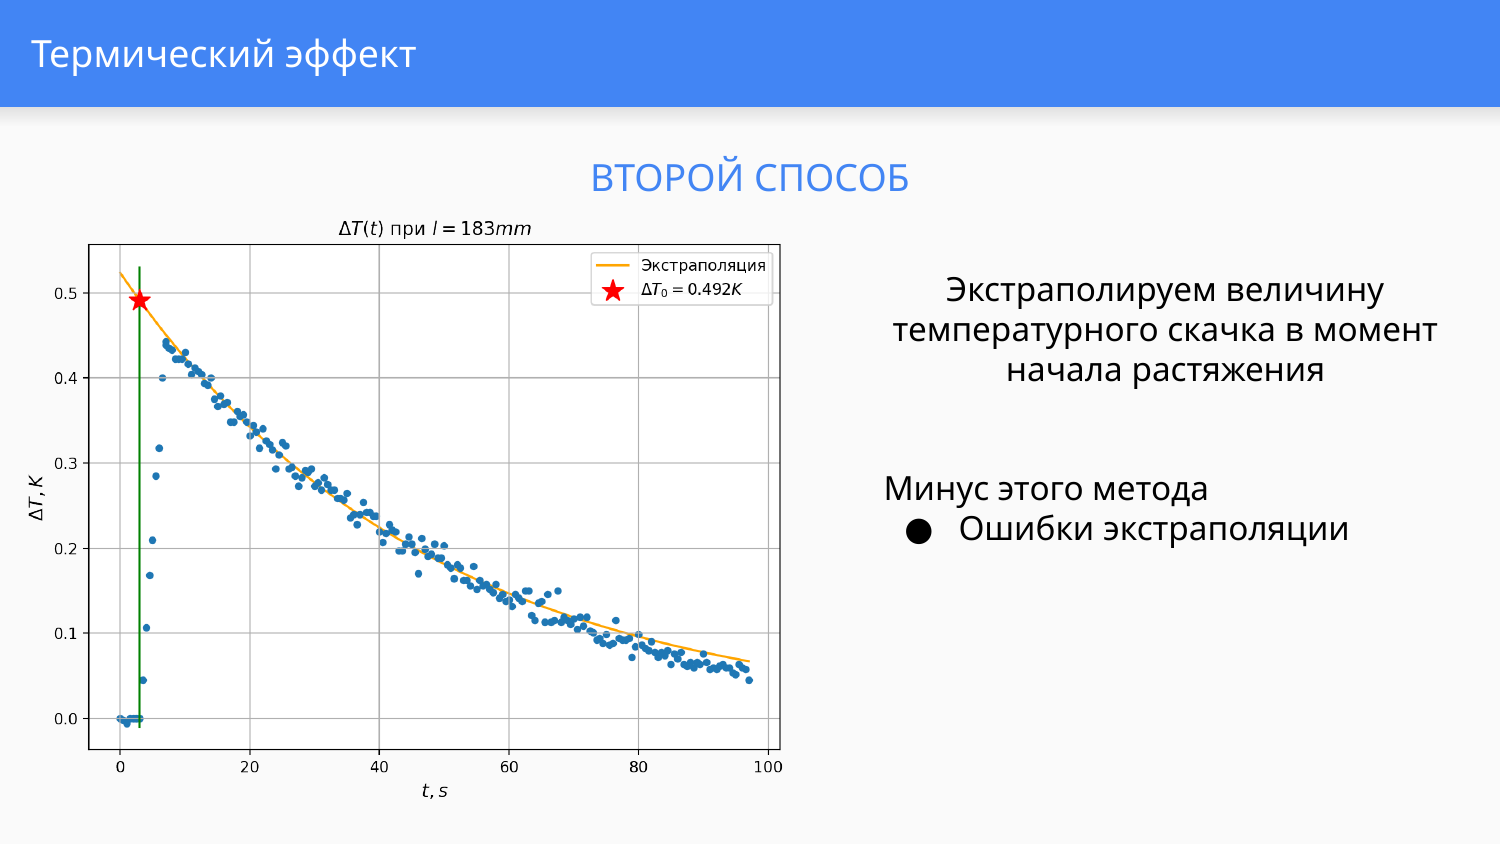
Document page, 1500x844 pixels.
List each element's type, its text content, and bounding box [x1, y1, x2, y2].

picture [0, 164, 869, 833]
title Термический эффект [16, 2, 1464, 102]
text_box ВТОРОЙ СПОСОБ [0, 139, 1500, 215]
text_box Экстраполируем величину температурного скачка в момент начала растяжения Минус этого метода Ошибки экстраполяции [869, 252, 1463, 563]
